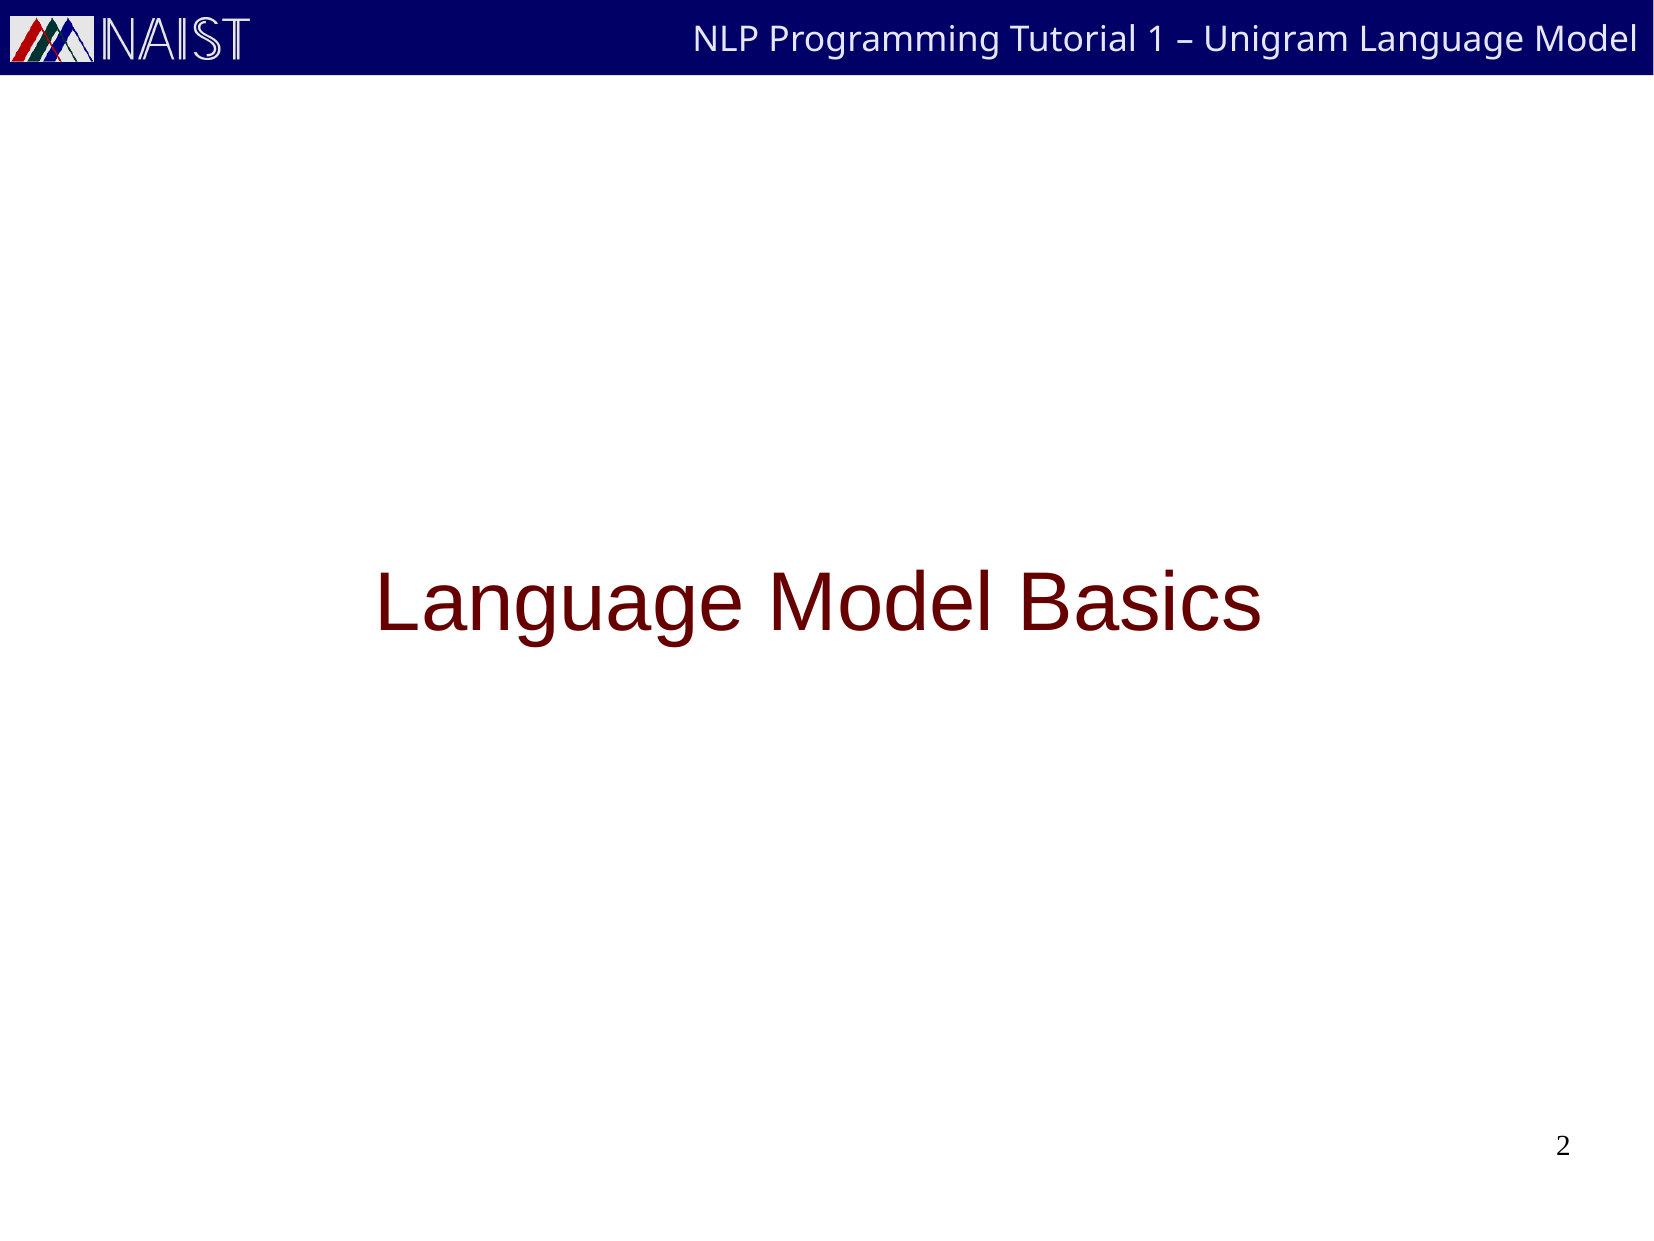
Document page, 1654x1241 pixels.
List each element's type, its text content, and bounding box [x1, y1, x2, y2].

picture [102, 17, 251, 60]
title Language Model Basics [75, 506, 1564, 698]
picture [10, 16, 94, 62]
